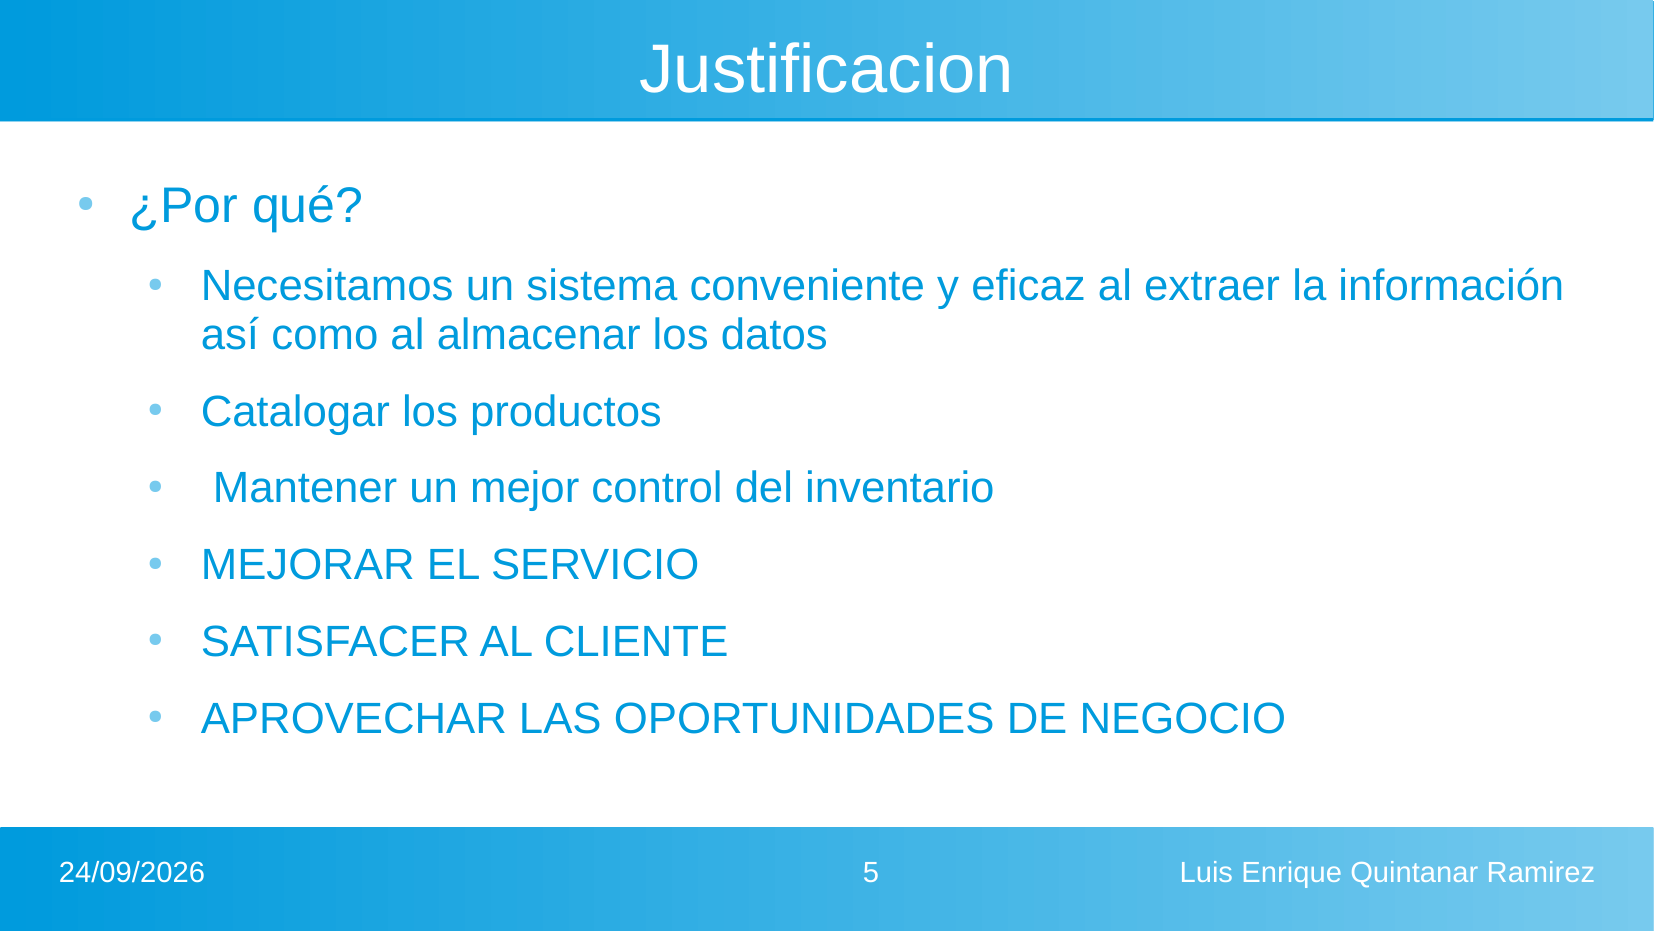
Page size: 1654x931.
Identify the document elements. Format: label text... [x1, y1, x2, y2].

list ¿Por qué? Necesitamos un sistema conveniente y eficaz al extraer la información así como al almacenar los datos Catalogar los productos Mantener un mejor control del inventario MEJORAR EL SERVICIO SATISFACER AL CLIENTE APROVECHAR LAS OPORTUNIDADES DE NEGOCIO [59, 177, 1595, 768]
title Justificacion [59, 29, 1595, 108]
